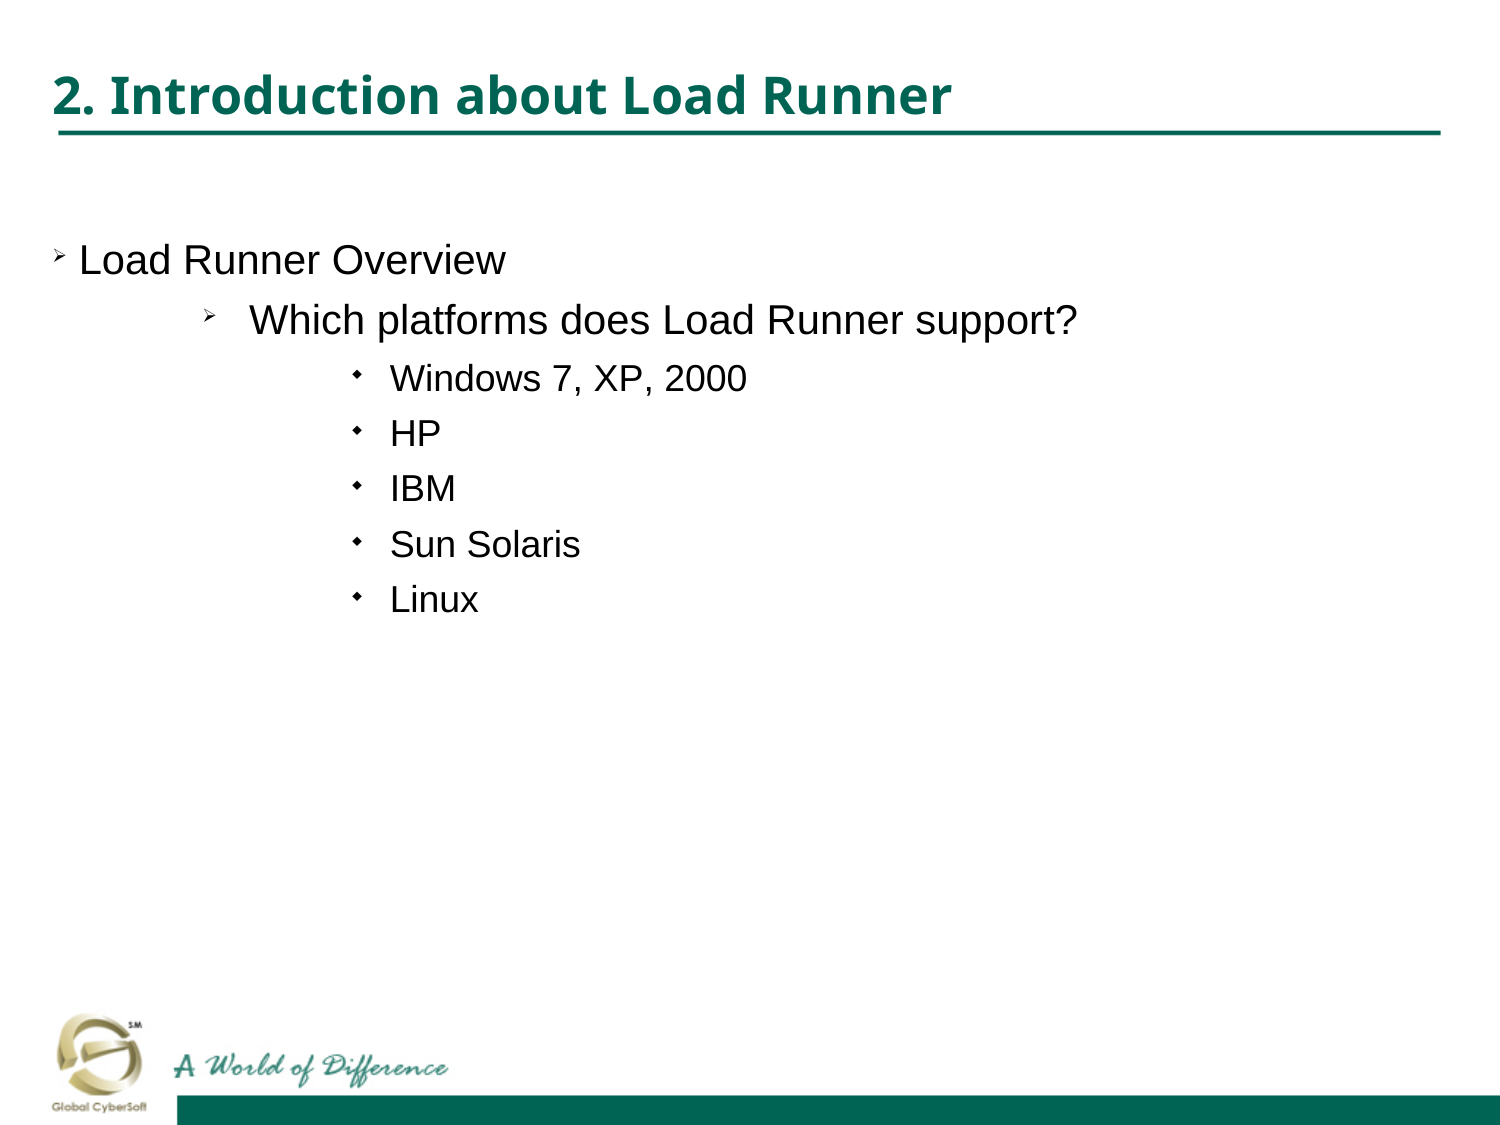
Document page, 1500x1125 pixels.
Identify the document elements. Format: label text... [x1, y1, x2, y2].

list Load Runner Overview Which platforms does Load Runner support? Windows 7, XP, 2000 HP IBM Sun Solaris Linux [37, 224, 1463, 1013]
title 2. Introduction about Load Runner [37, 0, 1463, 188]
picture [0, 0, 1500, 1125]
